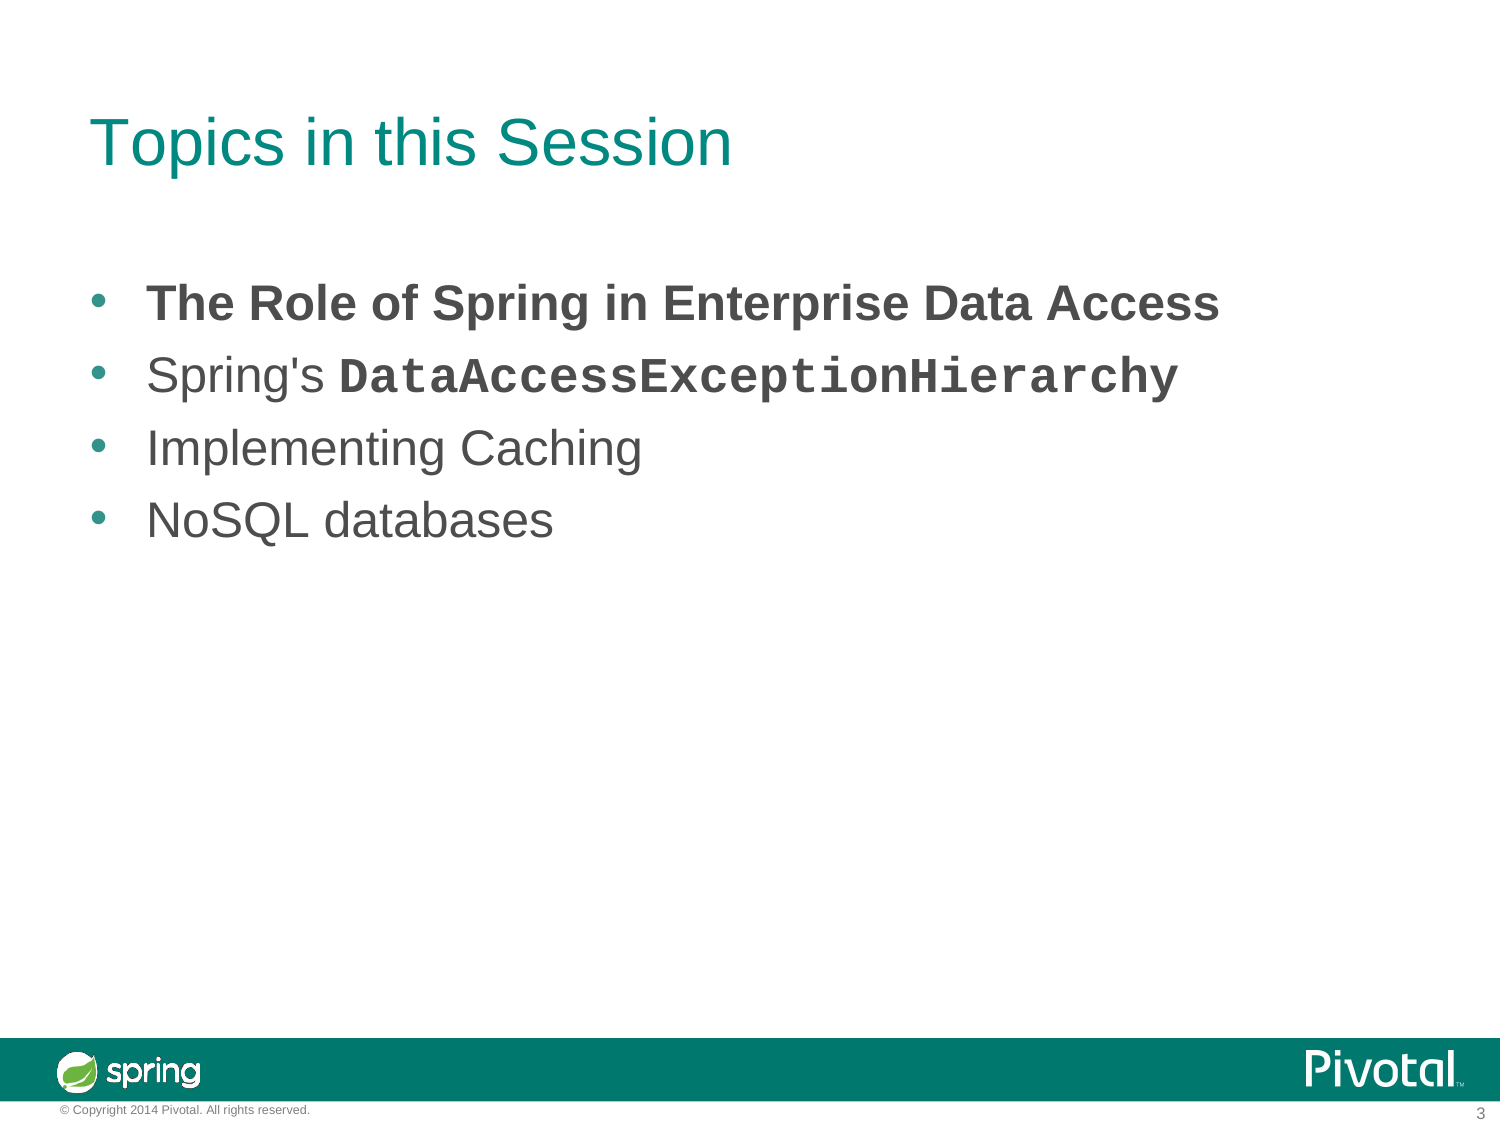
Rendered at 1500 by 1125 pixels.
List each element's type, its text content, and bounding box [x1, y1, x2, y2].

picture [1306, 1050, 1464, 1087]
picture [32, 1041, 210, 1103]
title Topics in this Session [75, 91, 1426, 187]
list The Role of Spring in Enterprise Data Access Spring's DataAccessExceptionHierarchy Implementing Caching NoSQL databases [75, 262, 1426, 628]
